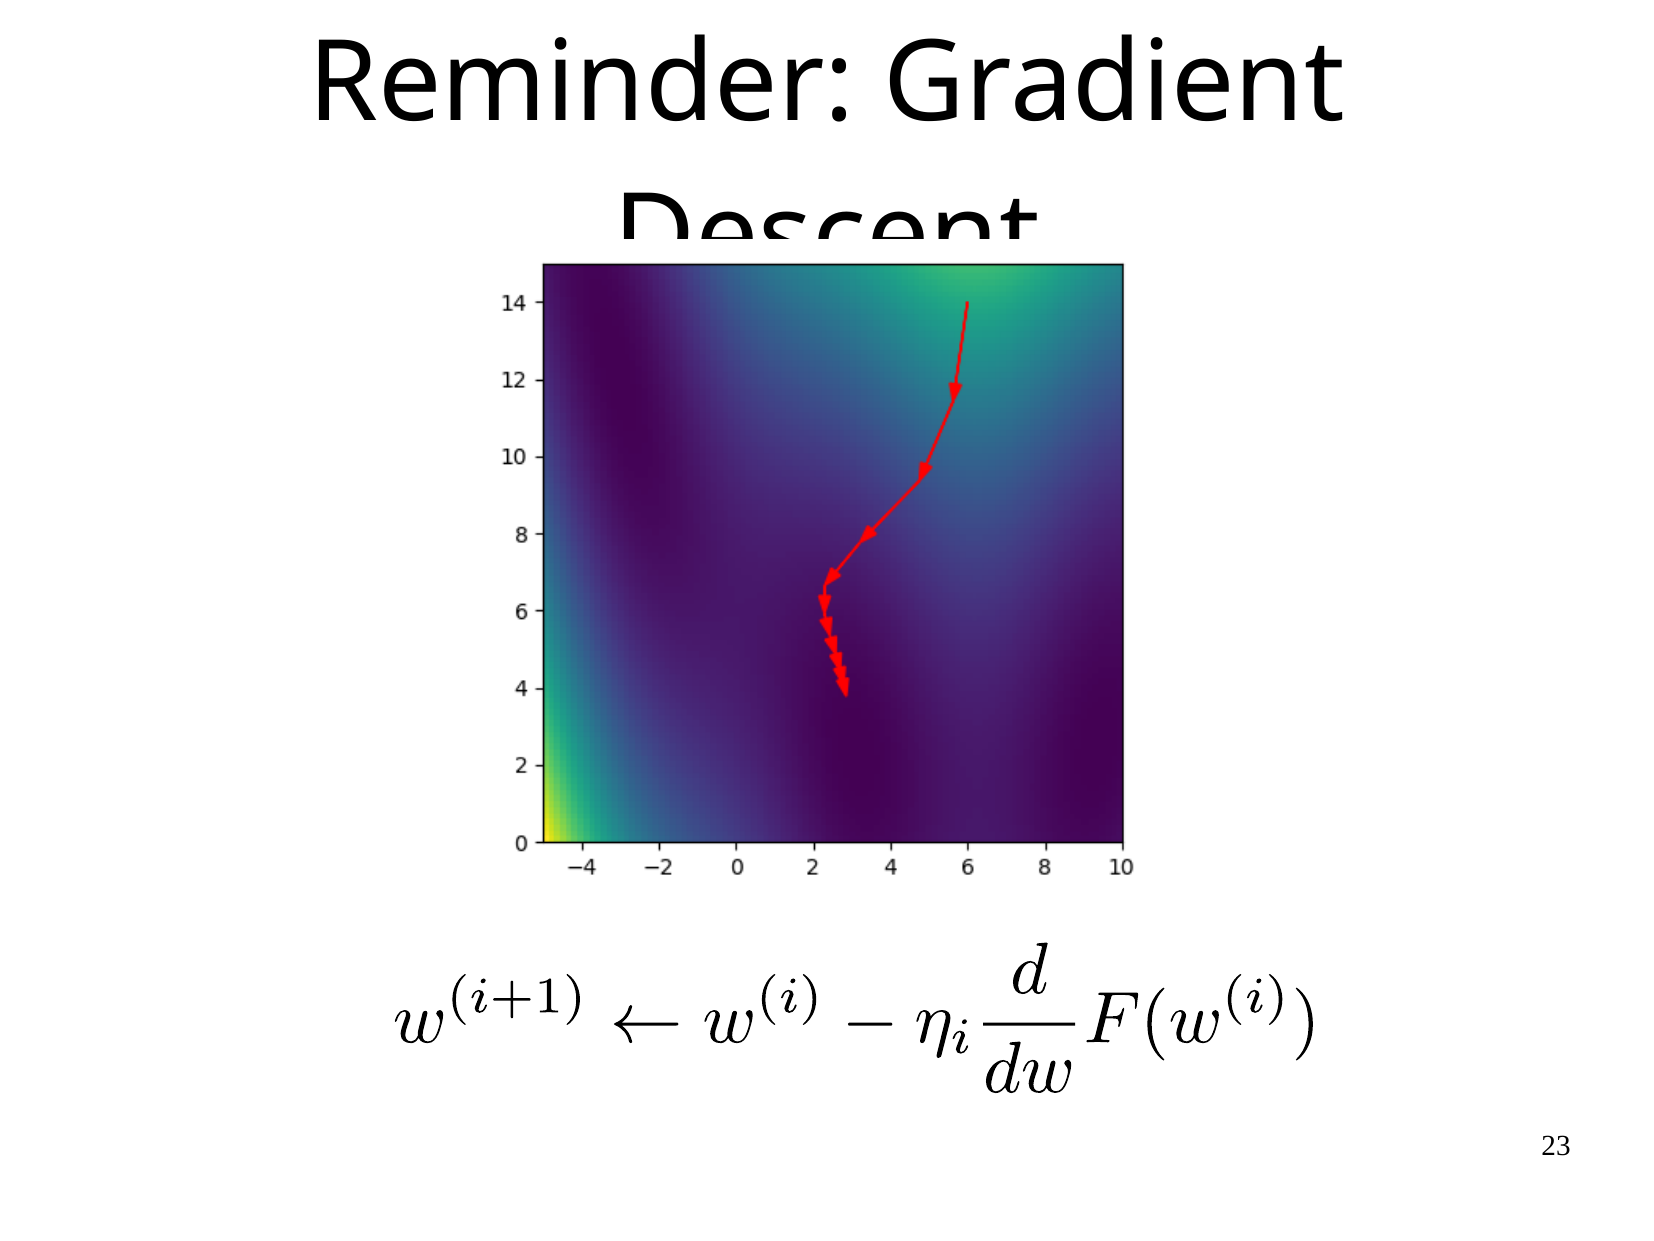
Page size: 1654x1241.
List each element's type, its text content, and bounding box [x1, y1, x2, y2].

title Reminder: Gradient Descent [82, 49, 1571, 257]
picture [482, 239, 1171, 889]
text_box [392, 942, 1321, 1094]
